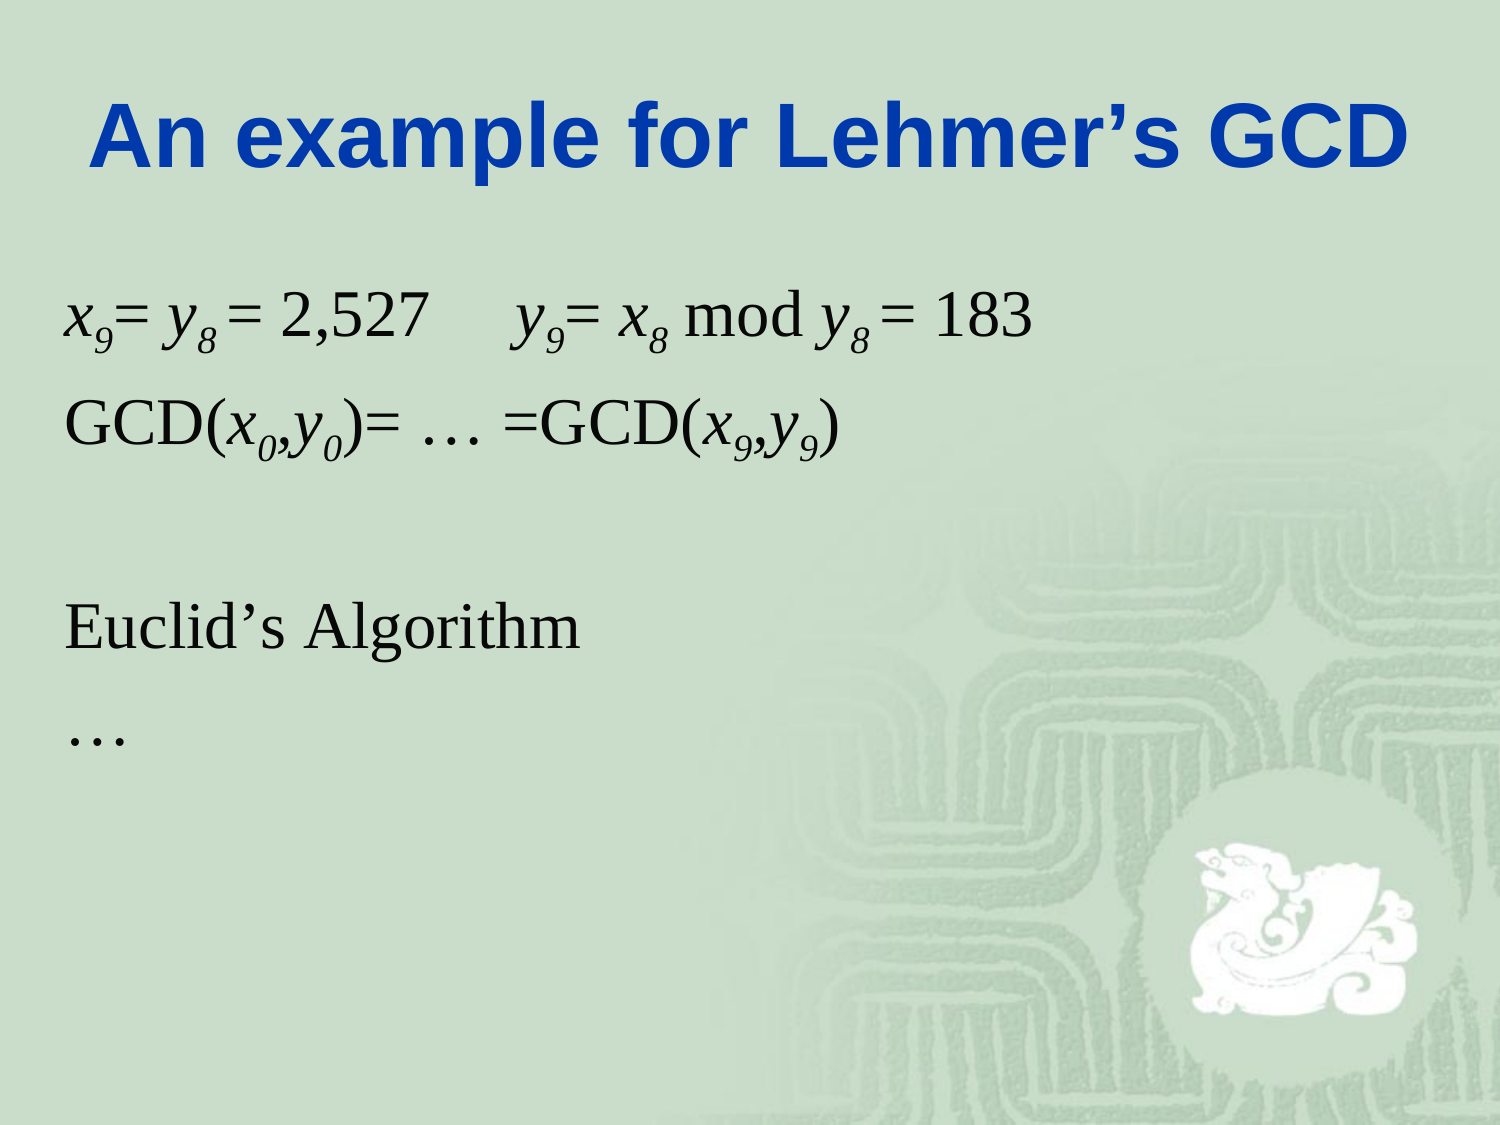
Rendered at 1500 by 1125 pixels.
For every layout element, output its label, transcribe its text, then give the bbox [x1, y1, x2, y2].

picture [0, 0, 1500, 1125]
title An example for Lehmer’s GCD [49, 37, 1451, 225]
list x9= y8 = 2,527 y9= x8 mod y8 = 183 GCD(x0,y0)= … =GCD(x9,y9) Euclid’s Algorithm … [49, 262, 1451, 1001]
